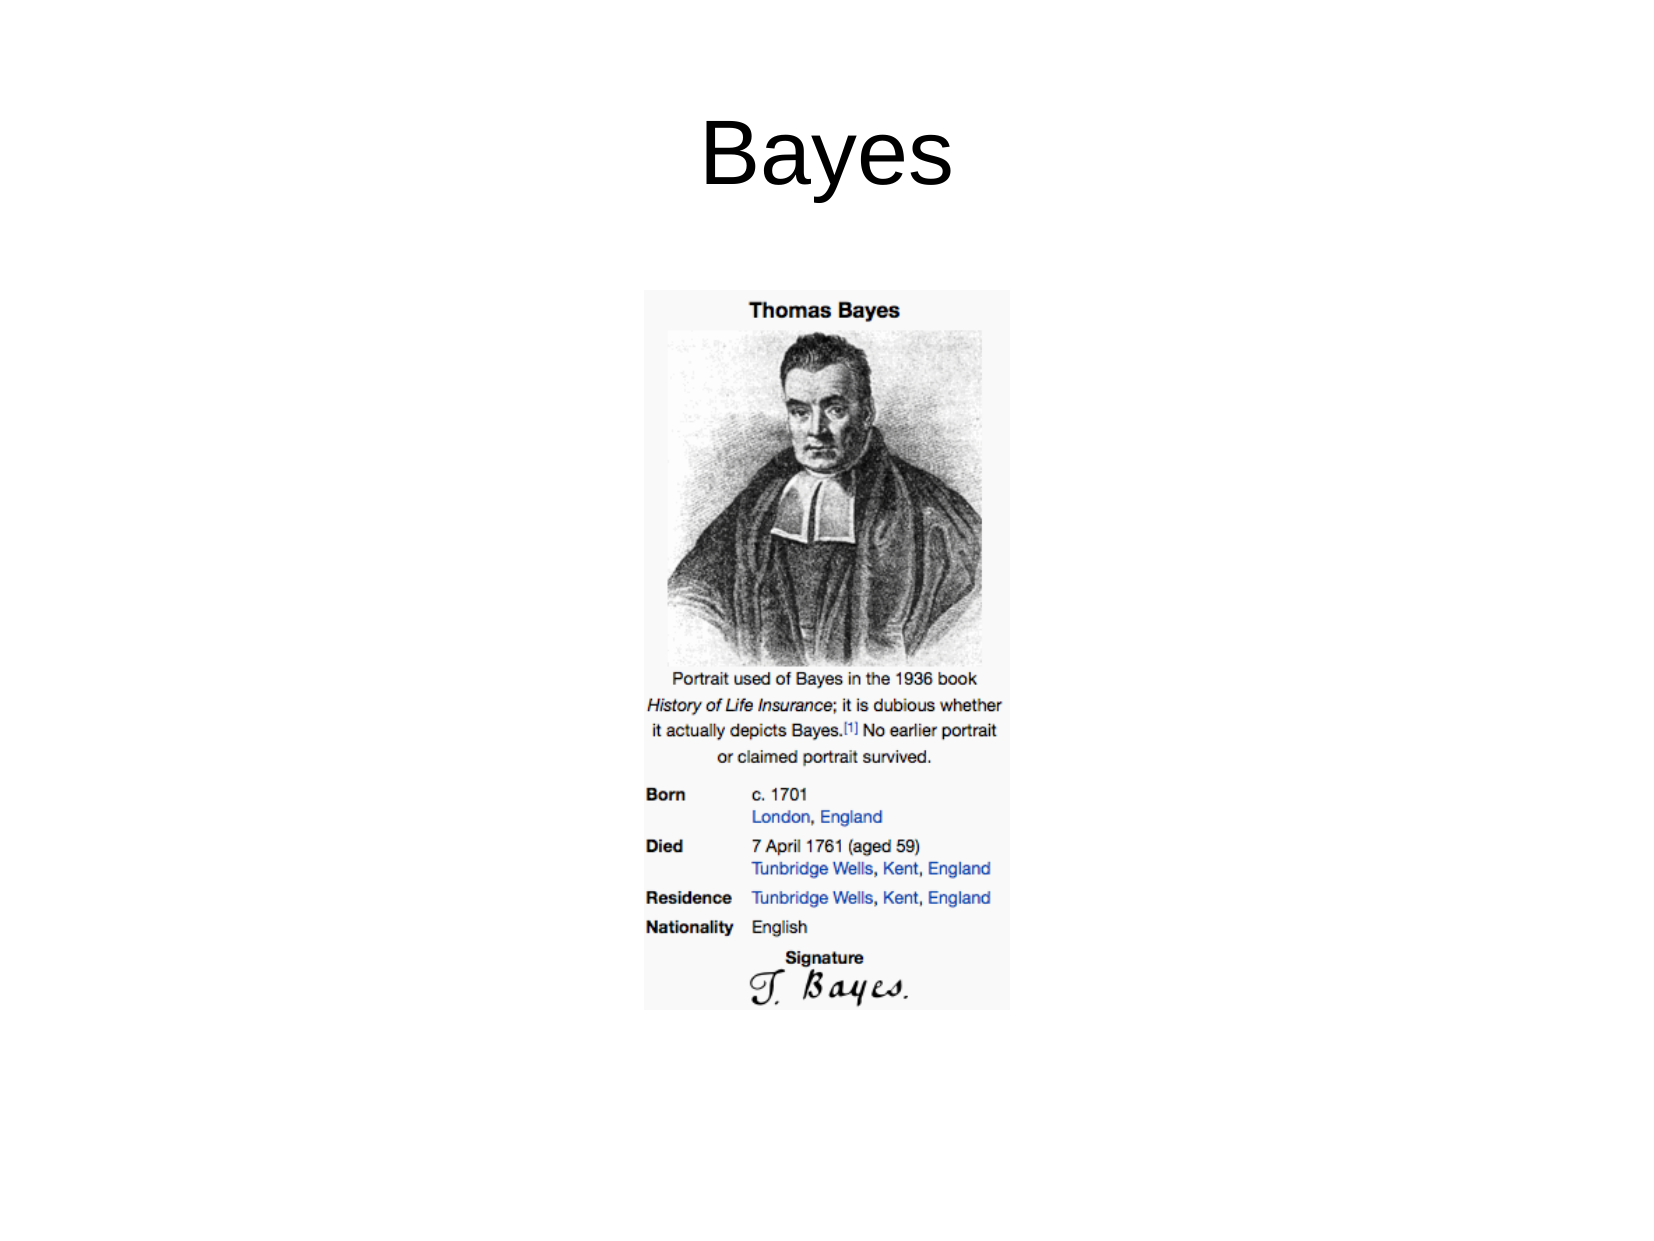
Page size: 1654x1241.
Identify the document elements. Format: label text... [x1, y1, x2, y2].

title Bayes [82, 49, 1571, 257]
picture [644, 290, 1010, 1010]
